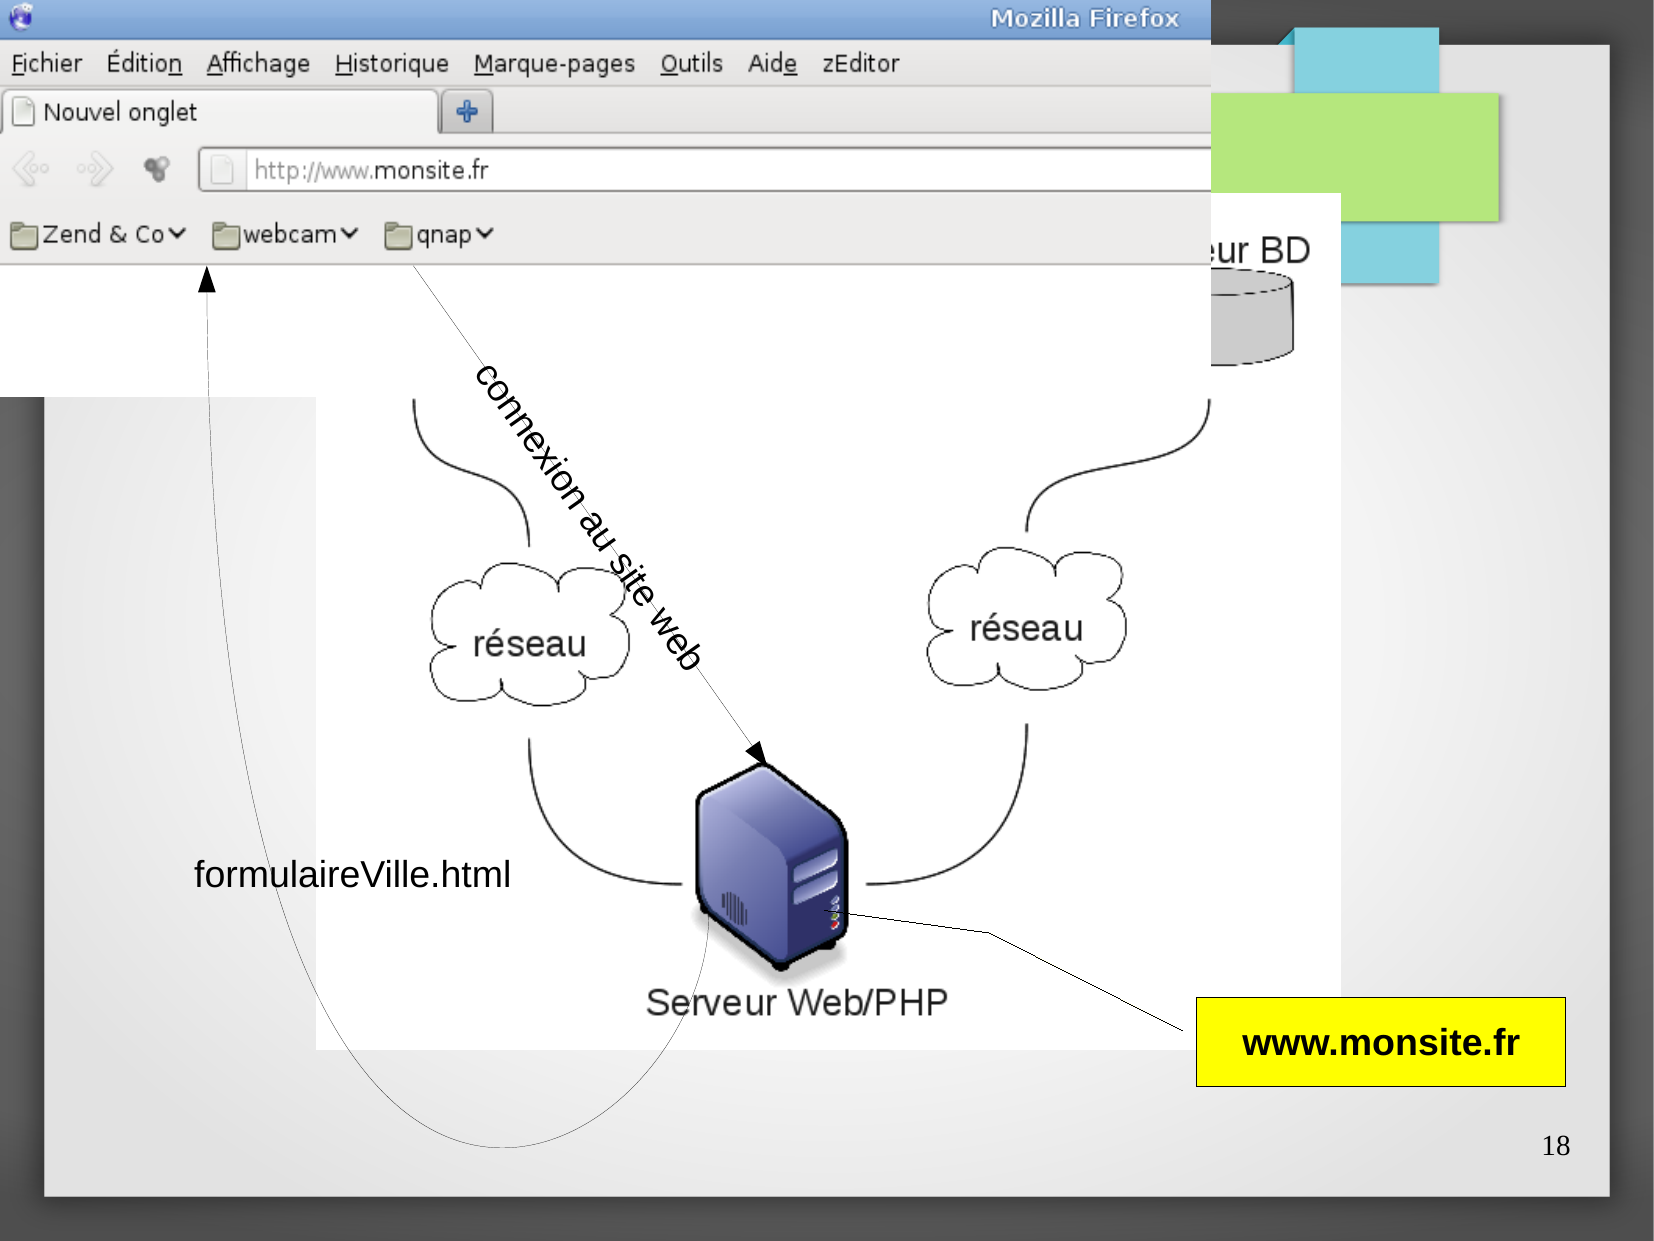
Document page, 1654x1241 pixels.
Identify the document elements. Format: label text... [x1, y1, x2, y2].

picture [0, 0, 1654, 1241]
text_box www.monsite.fr [1197, 998, 1566, 1086]
